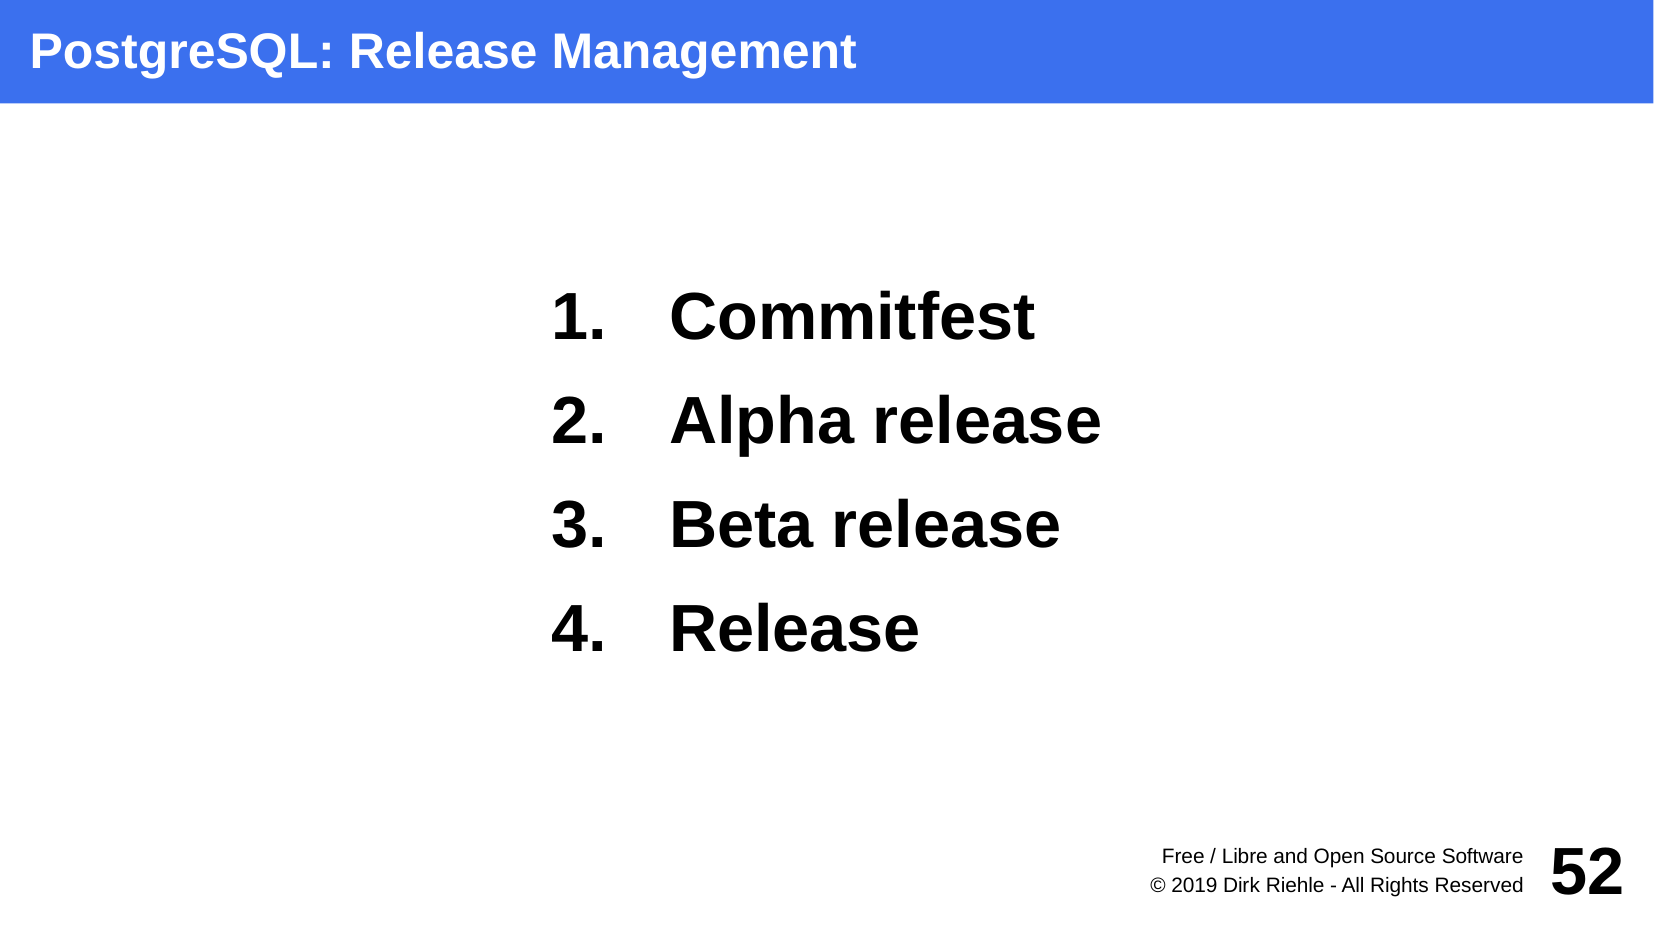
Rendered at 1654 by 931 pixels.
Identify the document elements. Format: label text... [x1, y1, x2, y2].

subtitle Commitfest Alpha release Beta release Release [29, 132, 1625, 813]
title PostgreSQL: Release Management [0, 0, 1654, 104]
